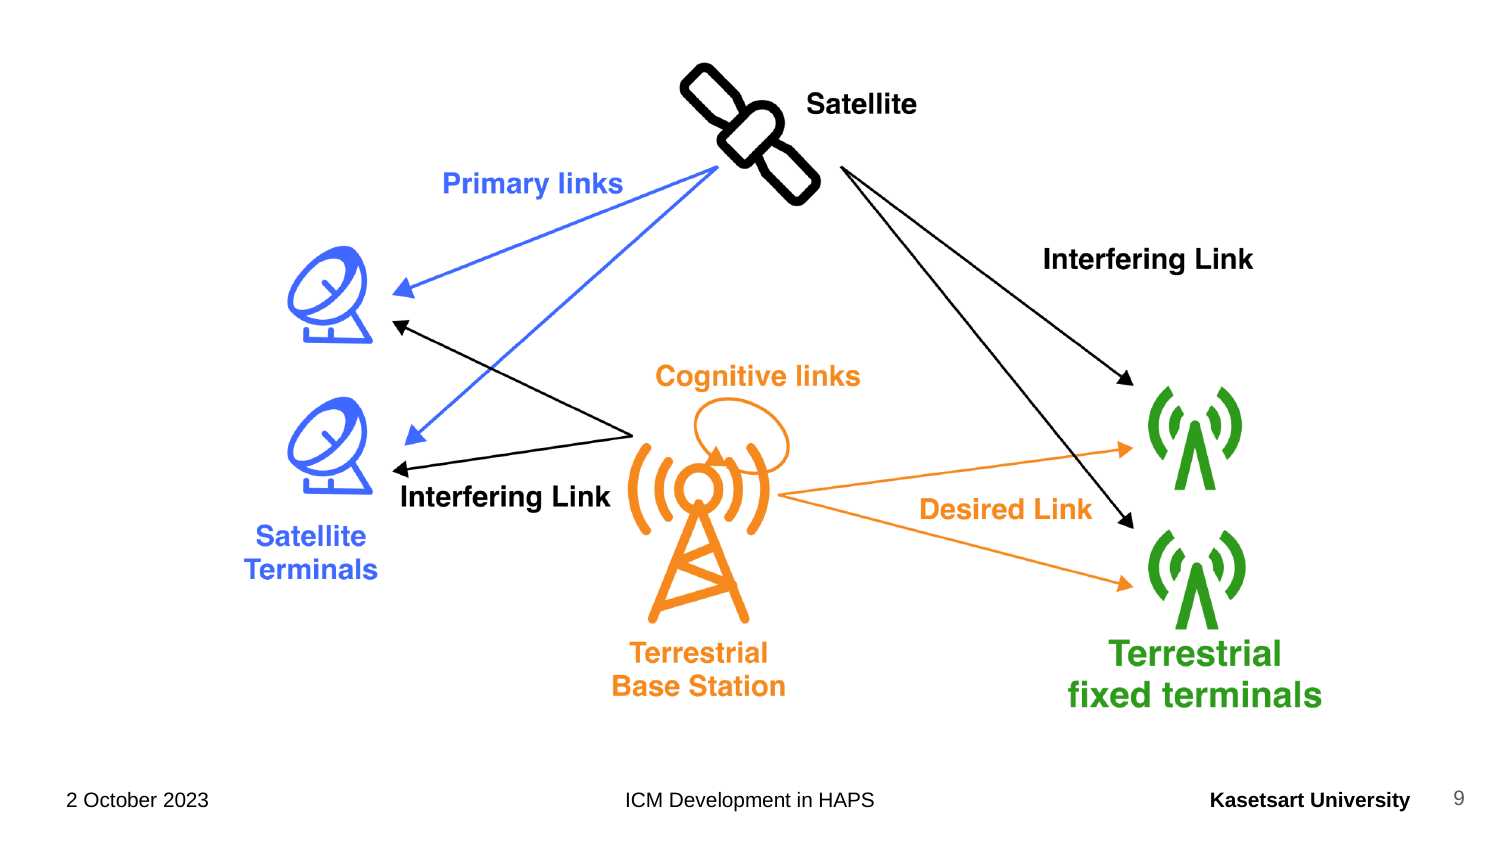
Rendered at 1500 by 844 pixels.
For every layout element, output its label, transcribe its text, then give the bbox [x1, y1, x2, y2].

picture [140, 47, 1360, 734]
slide_number <number> [1389, 764, 1480, 830]
